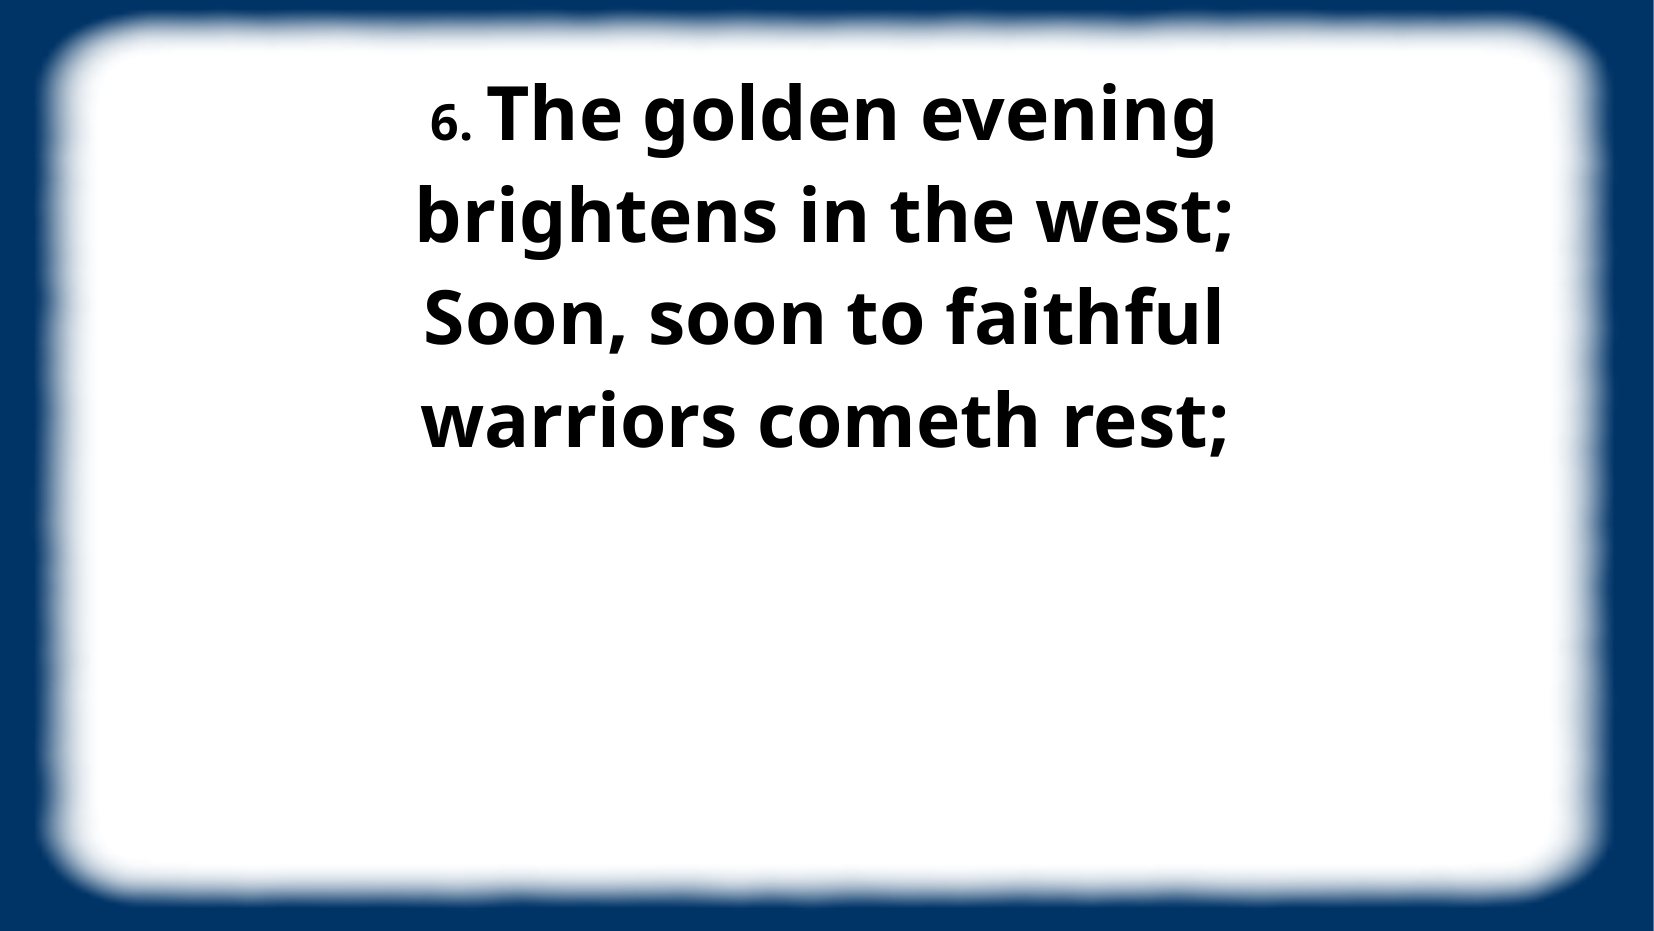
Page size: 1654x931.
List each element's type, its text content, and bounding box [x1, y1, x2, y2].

title 6. The golden evening brightens in the west; Soon, soon to faithful warriors cometh rest; [120, 60, 1531, 466]
picture [0, 0, 1654, 931]
